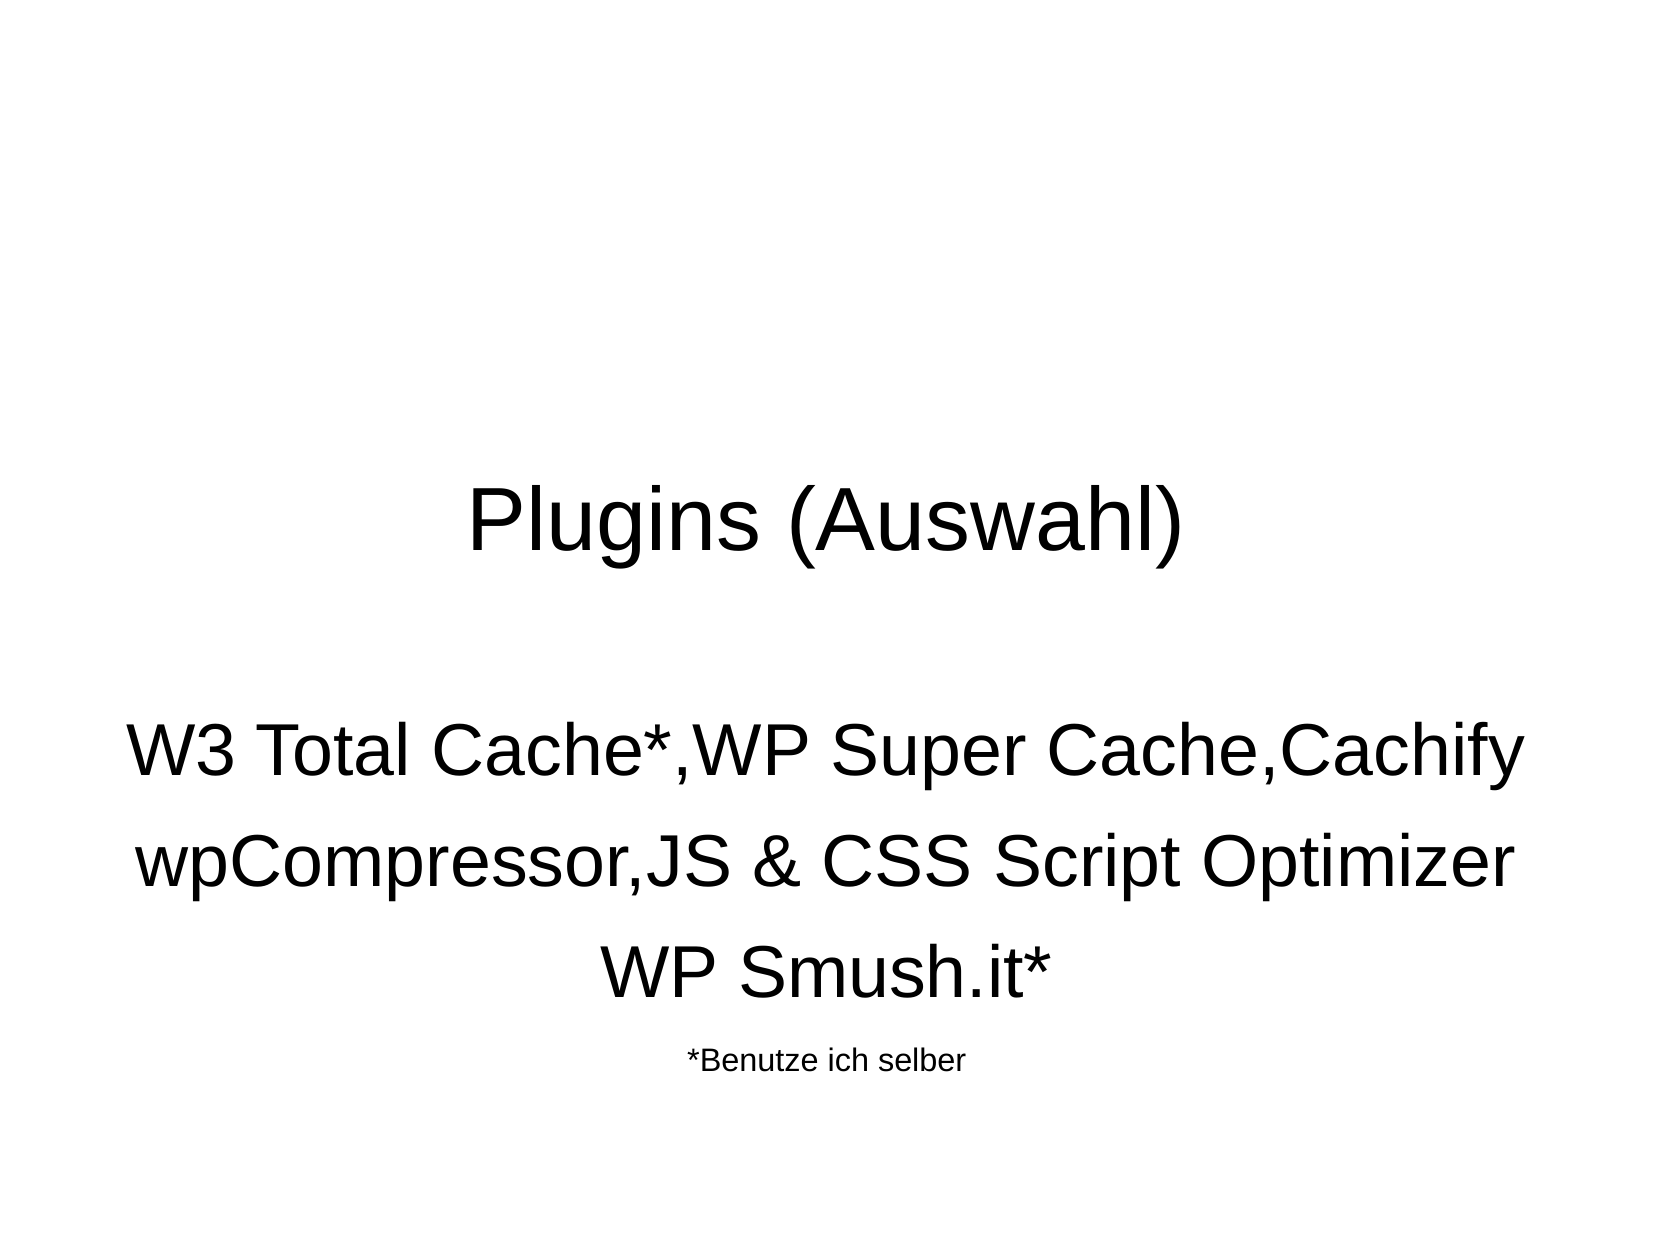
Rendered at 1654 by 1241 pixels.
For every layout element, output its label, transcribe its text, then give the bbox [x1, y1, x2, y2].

list Plugins (Auswahl) W3 Total Cache*,WP Super Cache,Cachify wpCompressor,JS & CSS Script Optimizer WP Smush.it* *Benutze ich selber [82, 366, 1571, 1087]
